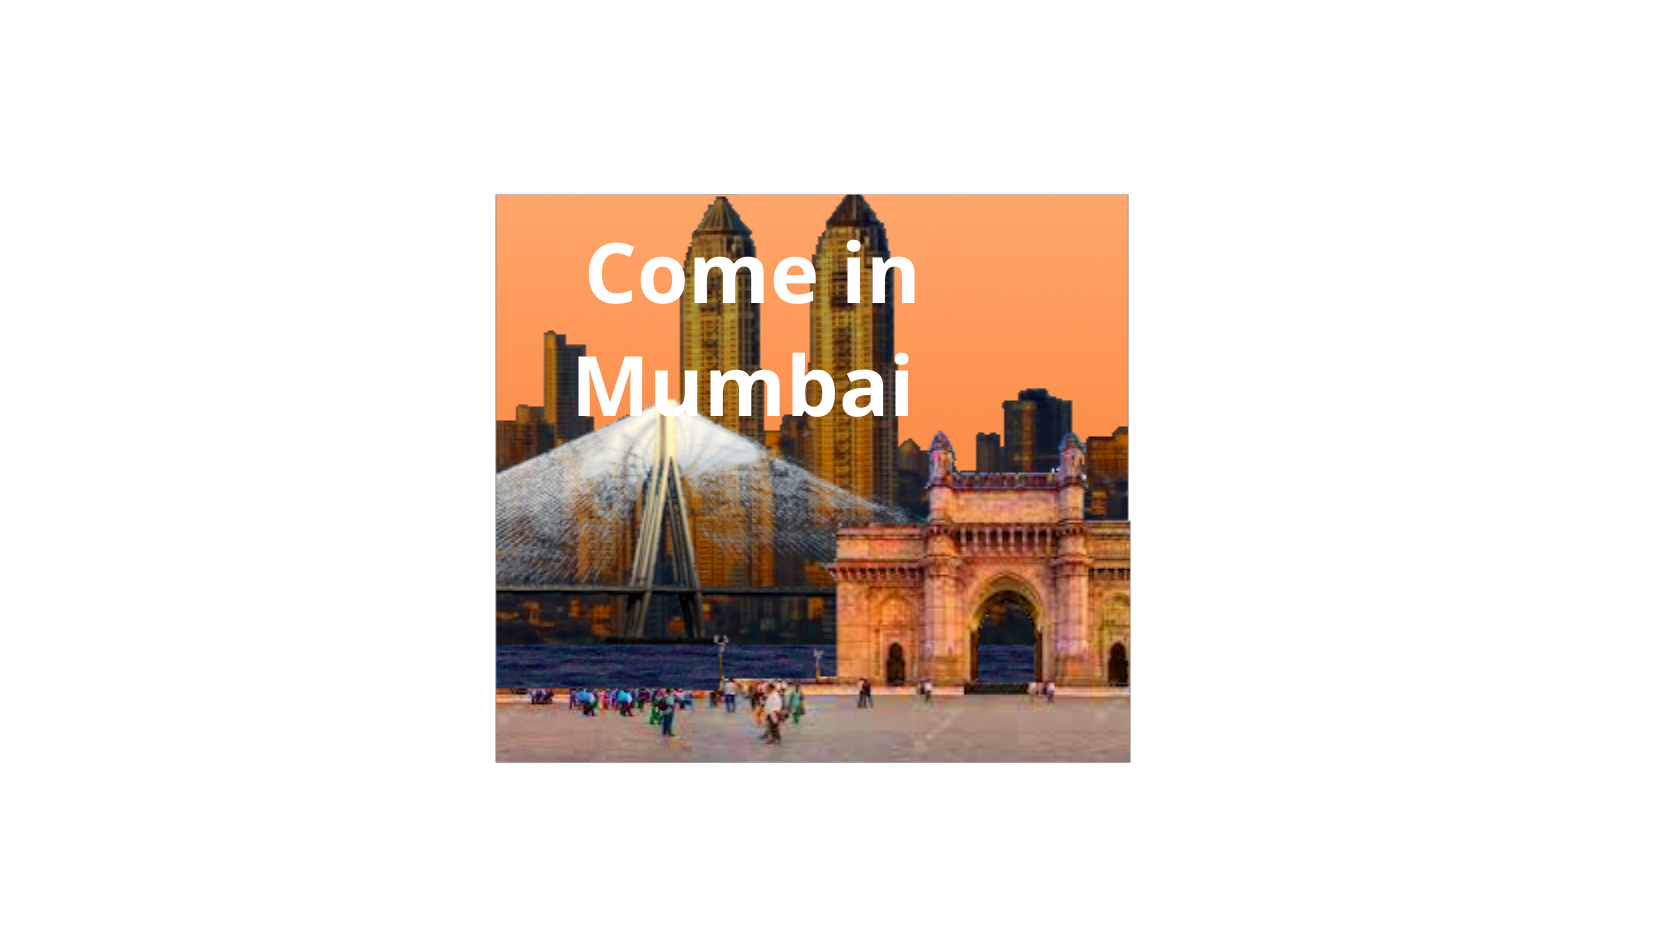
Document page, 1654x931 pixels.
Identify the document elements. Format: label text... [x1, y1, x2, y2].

picture [0, 0, 1654, 931]
text_box Come in Mumbai [556, 206, 1063, 426]
